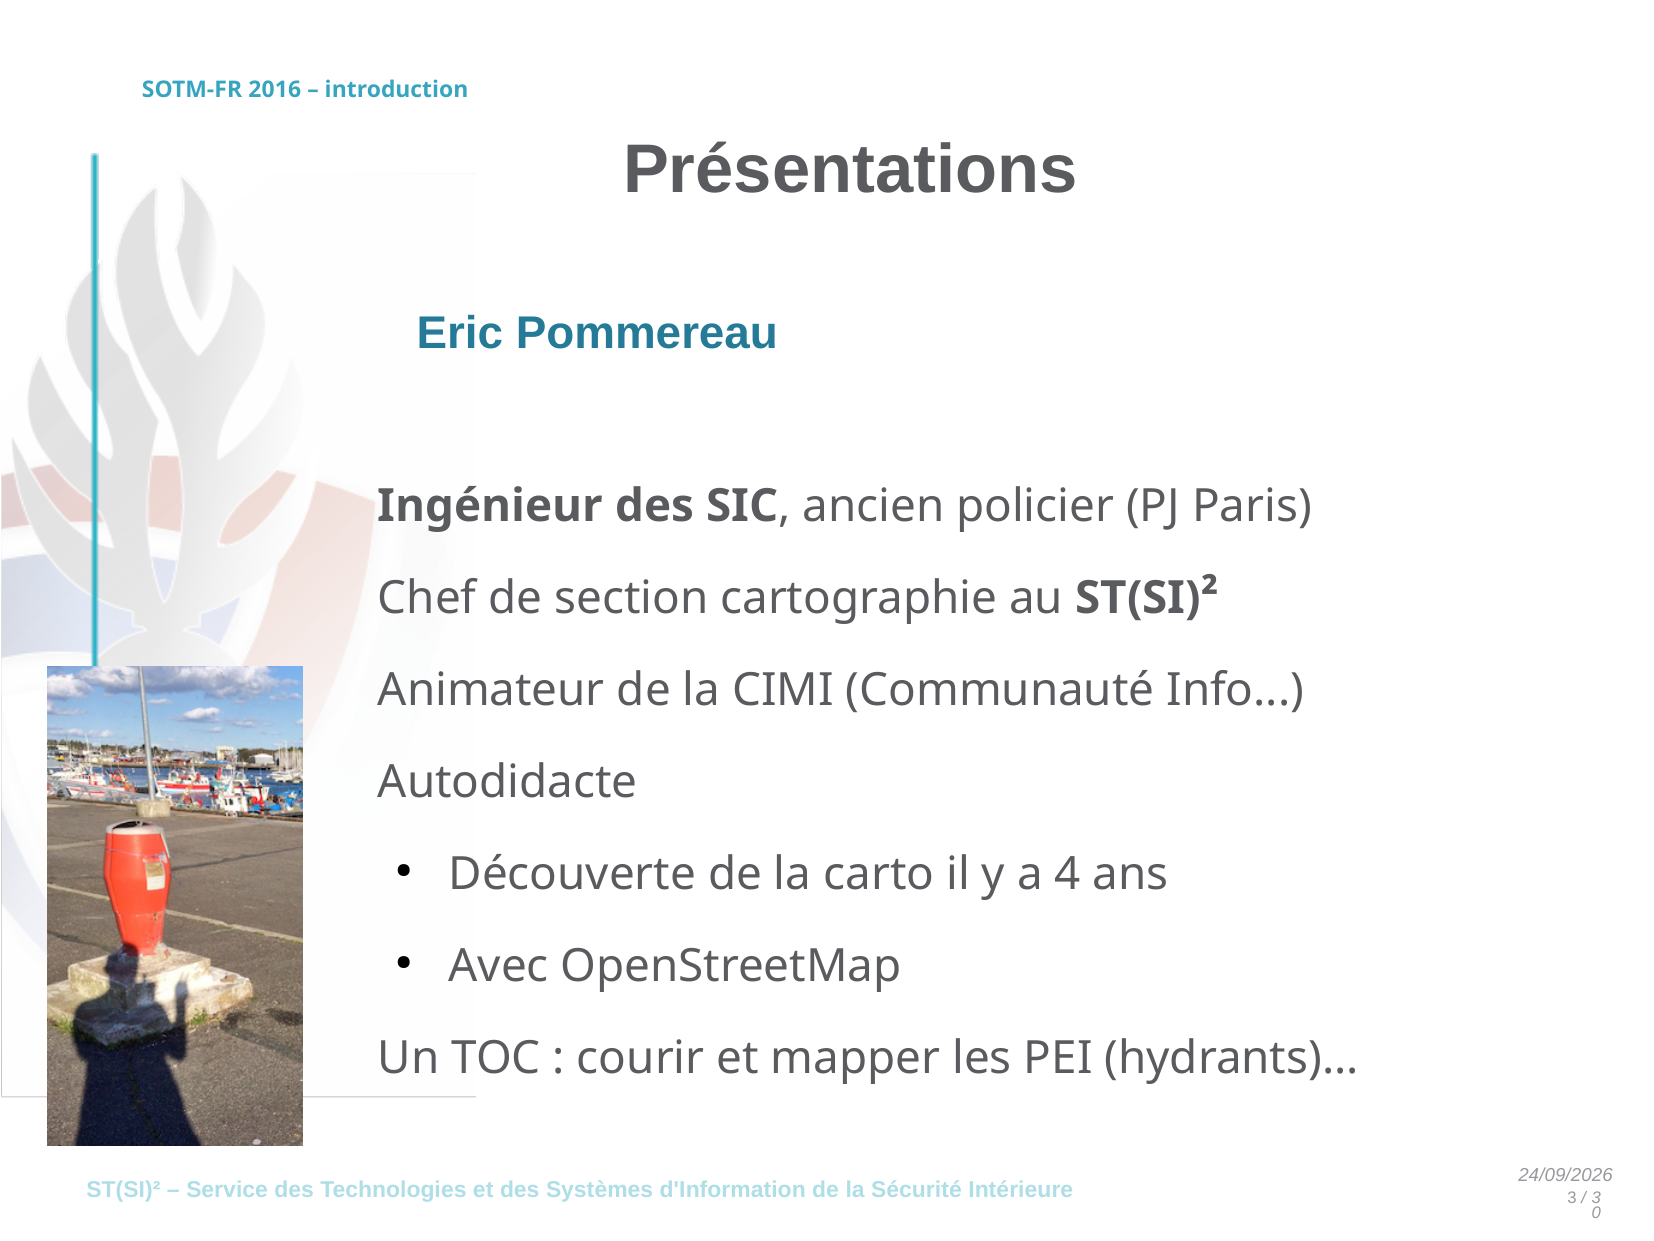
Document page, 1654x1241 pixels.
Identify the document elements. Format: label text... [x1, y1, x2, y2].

picture [0, 86, 476, 1176]
title SOTM-FR 2016 – introduction [141, 70, 1571, 107]
list Eric Pommereau [416, 307, 1359, 391]
list Présentations [94, 129, 1536, 207]
list Ingénieur des SIC, ancien policier (PJ Paris) Chef de section cartographie au ST(SI)² Animateur de la CIMI (Communauté Info...) Autodidacte Découverte de la carto il y a 4 ans Avec OpenStreetMap Un TOC : courir et mapper les PEI (hydrants)... [377, 472, 1607, 1134]
